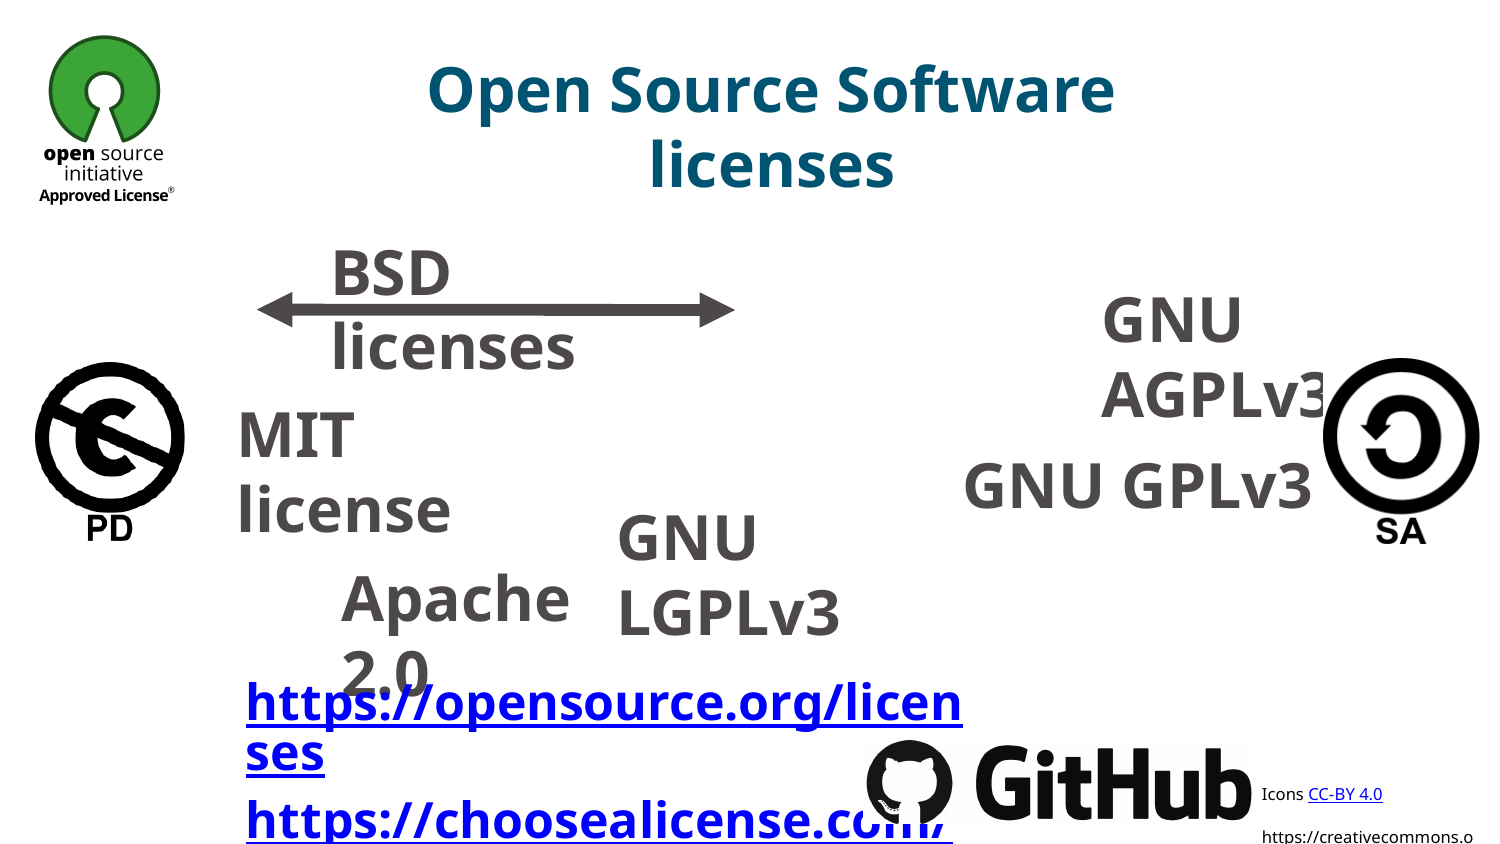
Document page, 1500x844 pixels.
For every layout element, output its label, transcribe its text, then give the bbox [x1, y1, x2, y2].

picture [35, 24, 177, 213]
text_box GNU GPLv3 [951, 440, 1323, 532]
text_box Icons CC-BY 4.0 https://creativecommons.org/ [1250, 778, 1489, 829]
text_box MIT license [225, 389, 550, 562]
text_box GNU AGPLv3 [1090, 274, 1468, 440]
picture [863, 740, 1254, 824]
text_box Open Source Software licenses [325, 44, 1218, 159]
picture [1323, 358, 1480, 545]
text_box GNU LGPLv3 [605, 491, 982, 664]
picture [35, 362, 185, 541]
text_box BSD licenses [318, 227, 696, 400]
text_box https://opensource.org/licenses https://choosealicense.com/ [234, 664, 988, 826]
text_box Apache 2.0 [330, 553, 605, 664]
